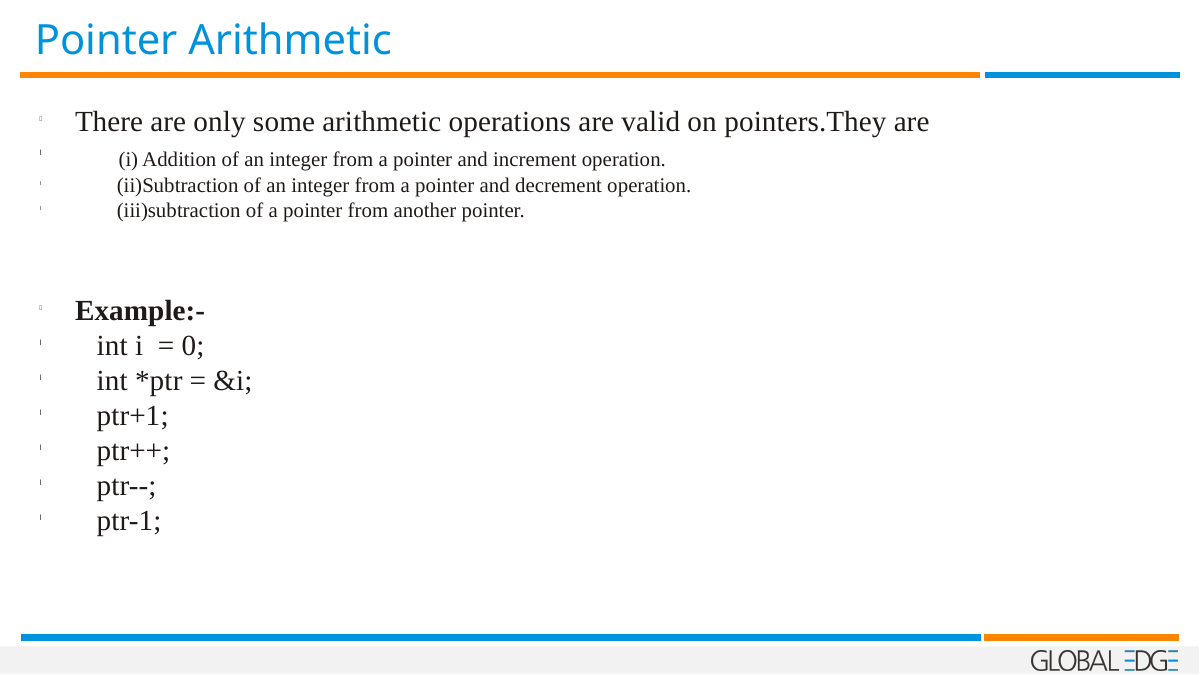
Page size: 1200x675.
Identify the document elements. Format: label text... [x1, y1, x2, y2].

text_box There are only some arithmetic operations are valid on pointers.They are (i) Addition of an integer from a pointer and increment operation. (ii)Subtraction of an integer from a pointer and decrement operation. (iii)subtraction of a pointer from another pointer. Example:- int i = 0; int *ptr = &i; ptr+1; ptr++; ptr--; ptr-1; [24, 94, 910, 549]
picture [1031, 650, 1178, 671]
text_box Pointer Arithmetic [23, 11, 1098, 64]
